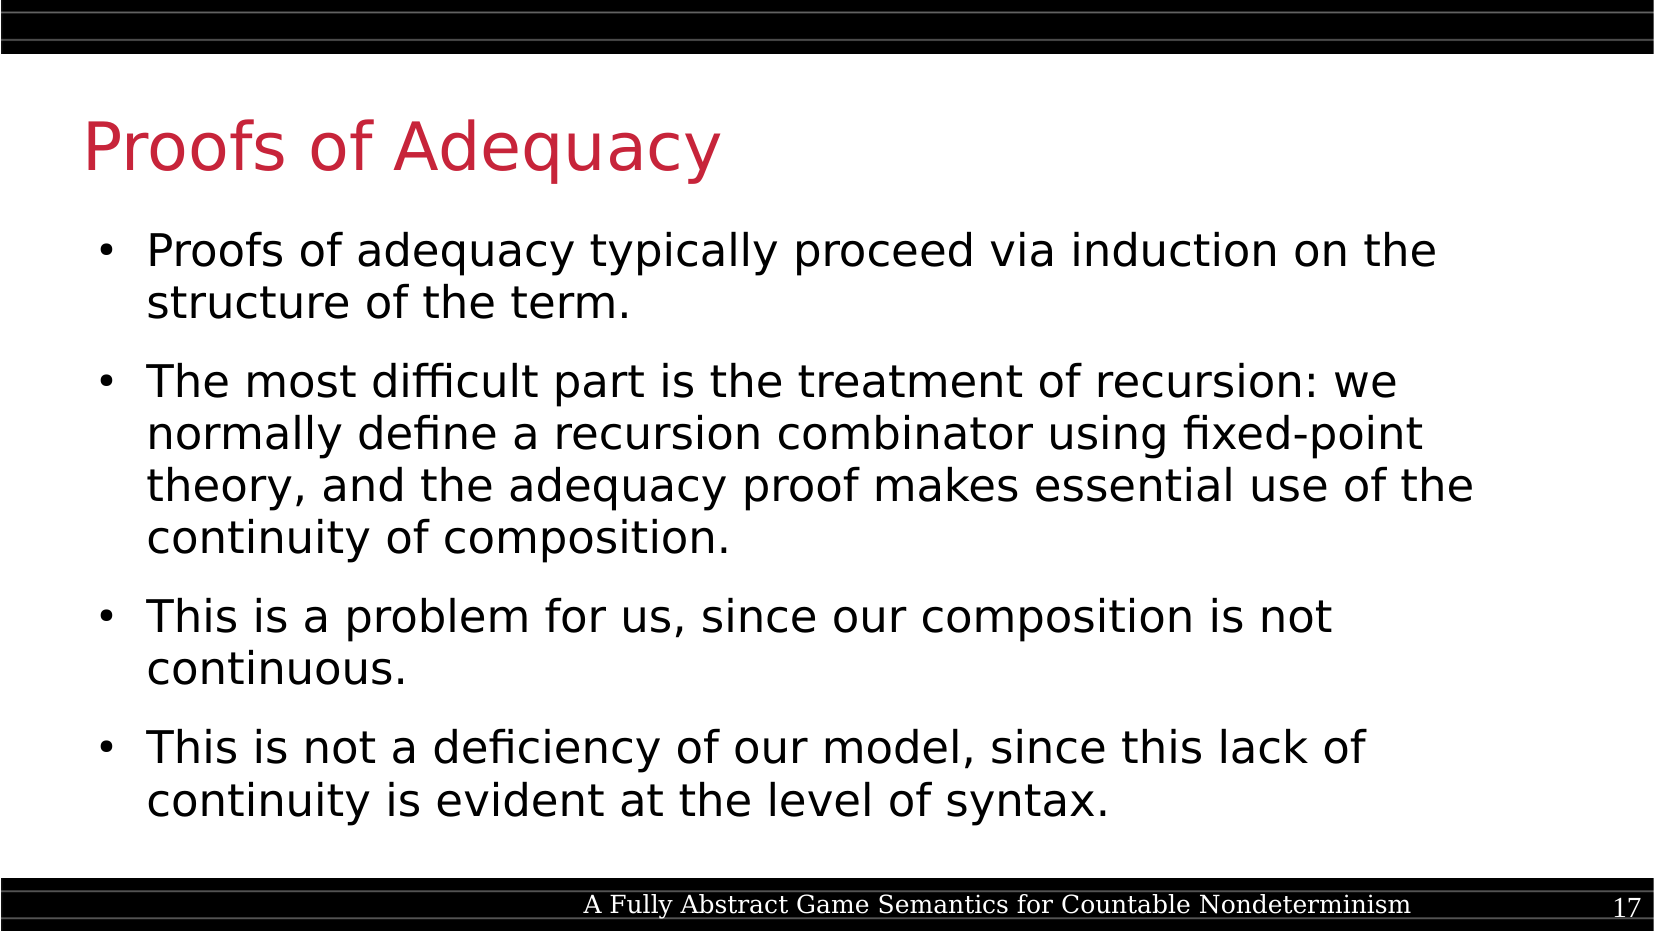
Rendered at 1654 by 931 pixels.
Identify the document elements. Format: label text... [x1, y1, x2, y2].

picture [1, 0, 1654, 54]
picture [1, 878, 1654, 931]
list Proofs of adequacy typically proceed via induction on the structure of the term. The most difficult part is the treatment of recursion: we normally define a recursion combinator using fixed-point theory, and the adequacy proof makes essential use of the continuity of composition. This is a problem for us, since our composition is not continuous. This is not a deficiency of our model, since this lack of continuity is evident at the level of syntax. [82, 224, 1571, 827]
title Proofs of Adequacy [82, 69, 1571, 224]
